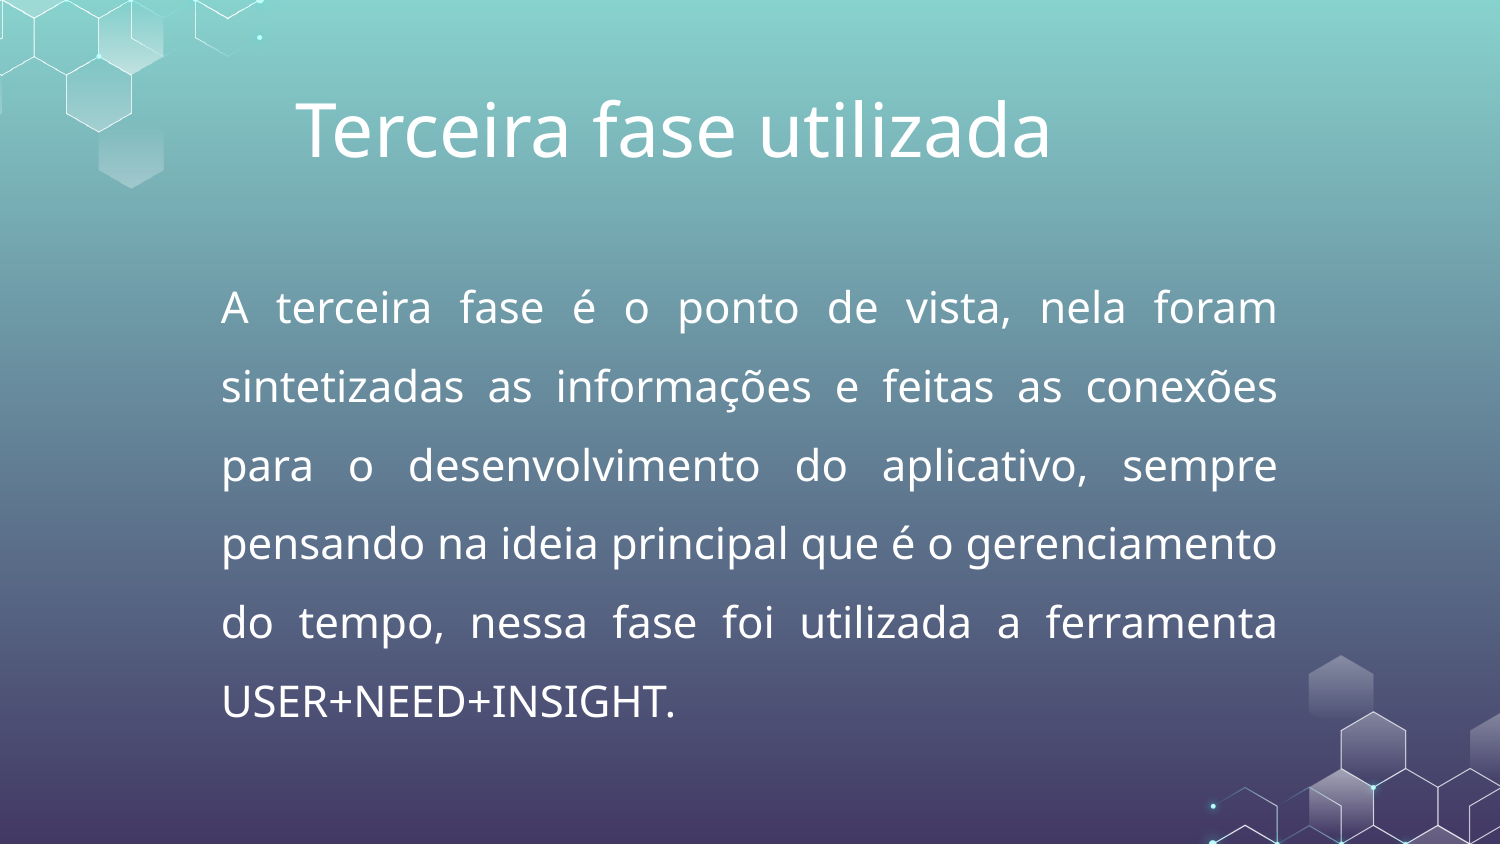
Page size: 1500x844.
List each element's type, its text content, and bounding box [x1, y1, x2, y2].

subtitle A terceira fase é o ponto de vista, nela foram sintetizadas as informações e feitas as conexões para o desenvolvimento do aplicativo, sempre pensando na ideia principal que é o gerenciamento do tempo, nessa fase foi utilizada a ferramenta USER+NEED+INSIGHT. [205, 238, 1295, 771]
picture [1191, 656, 1500, 844]
title Terceira fase utilizada [0, 72, 1070, 183]
picture [0, 183, 283, 189]
picture [0, 0, 283, 72]
